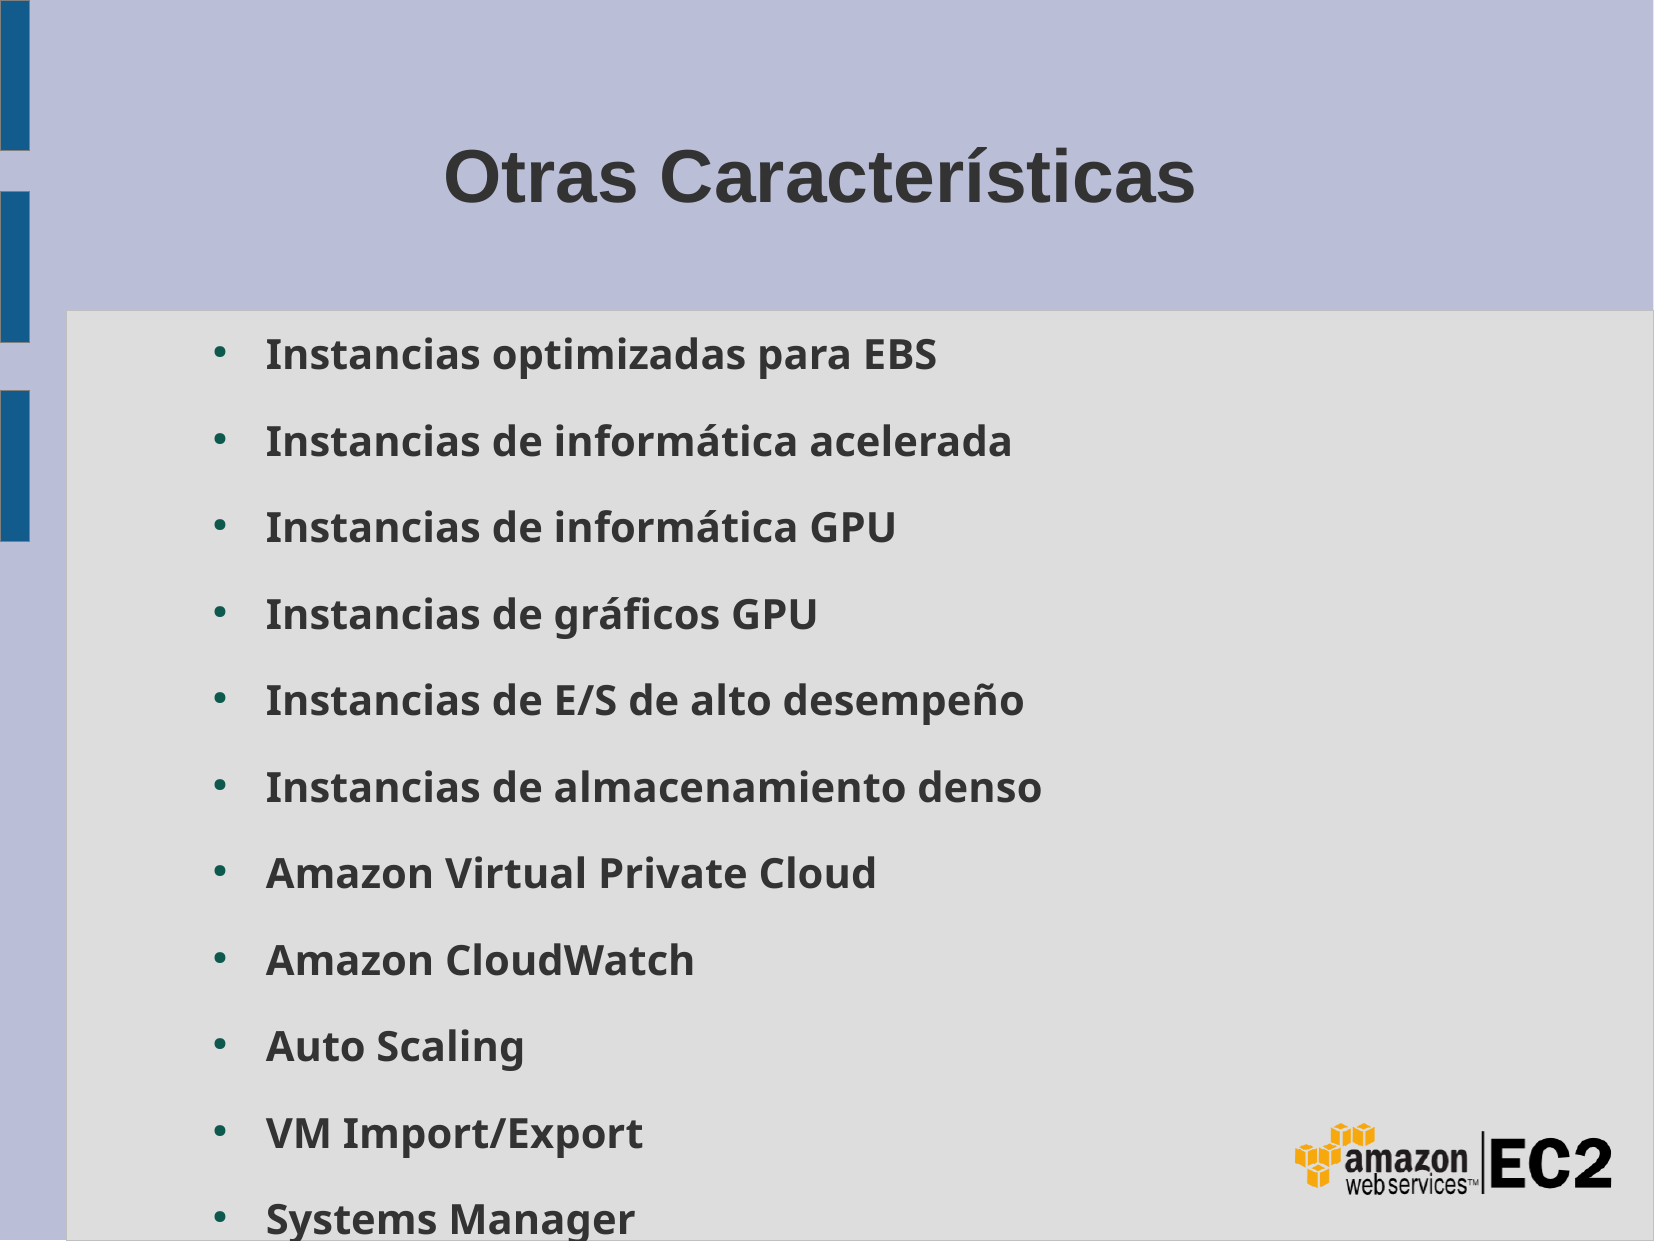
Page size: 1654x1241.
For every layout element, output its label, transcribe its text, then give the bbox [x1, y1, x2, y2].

title Otras Características [76, 88, 1565, 266]
list Instancias optimizadas para EBS Instancias de informática acelerada Instancias de informática GPU Instancias de gráficos GPU Instancias de E/S de alto desempeño Instancias de almacenamiento denso Amazon Virtual Private Cloud Amazon CloudWatch Auto Scaling VM Import/Export Systems Manager Redes mejoradas [194, 324, 1654, 1235]
picture [1255, 1077, 1654, 1241]
